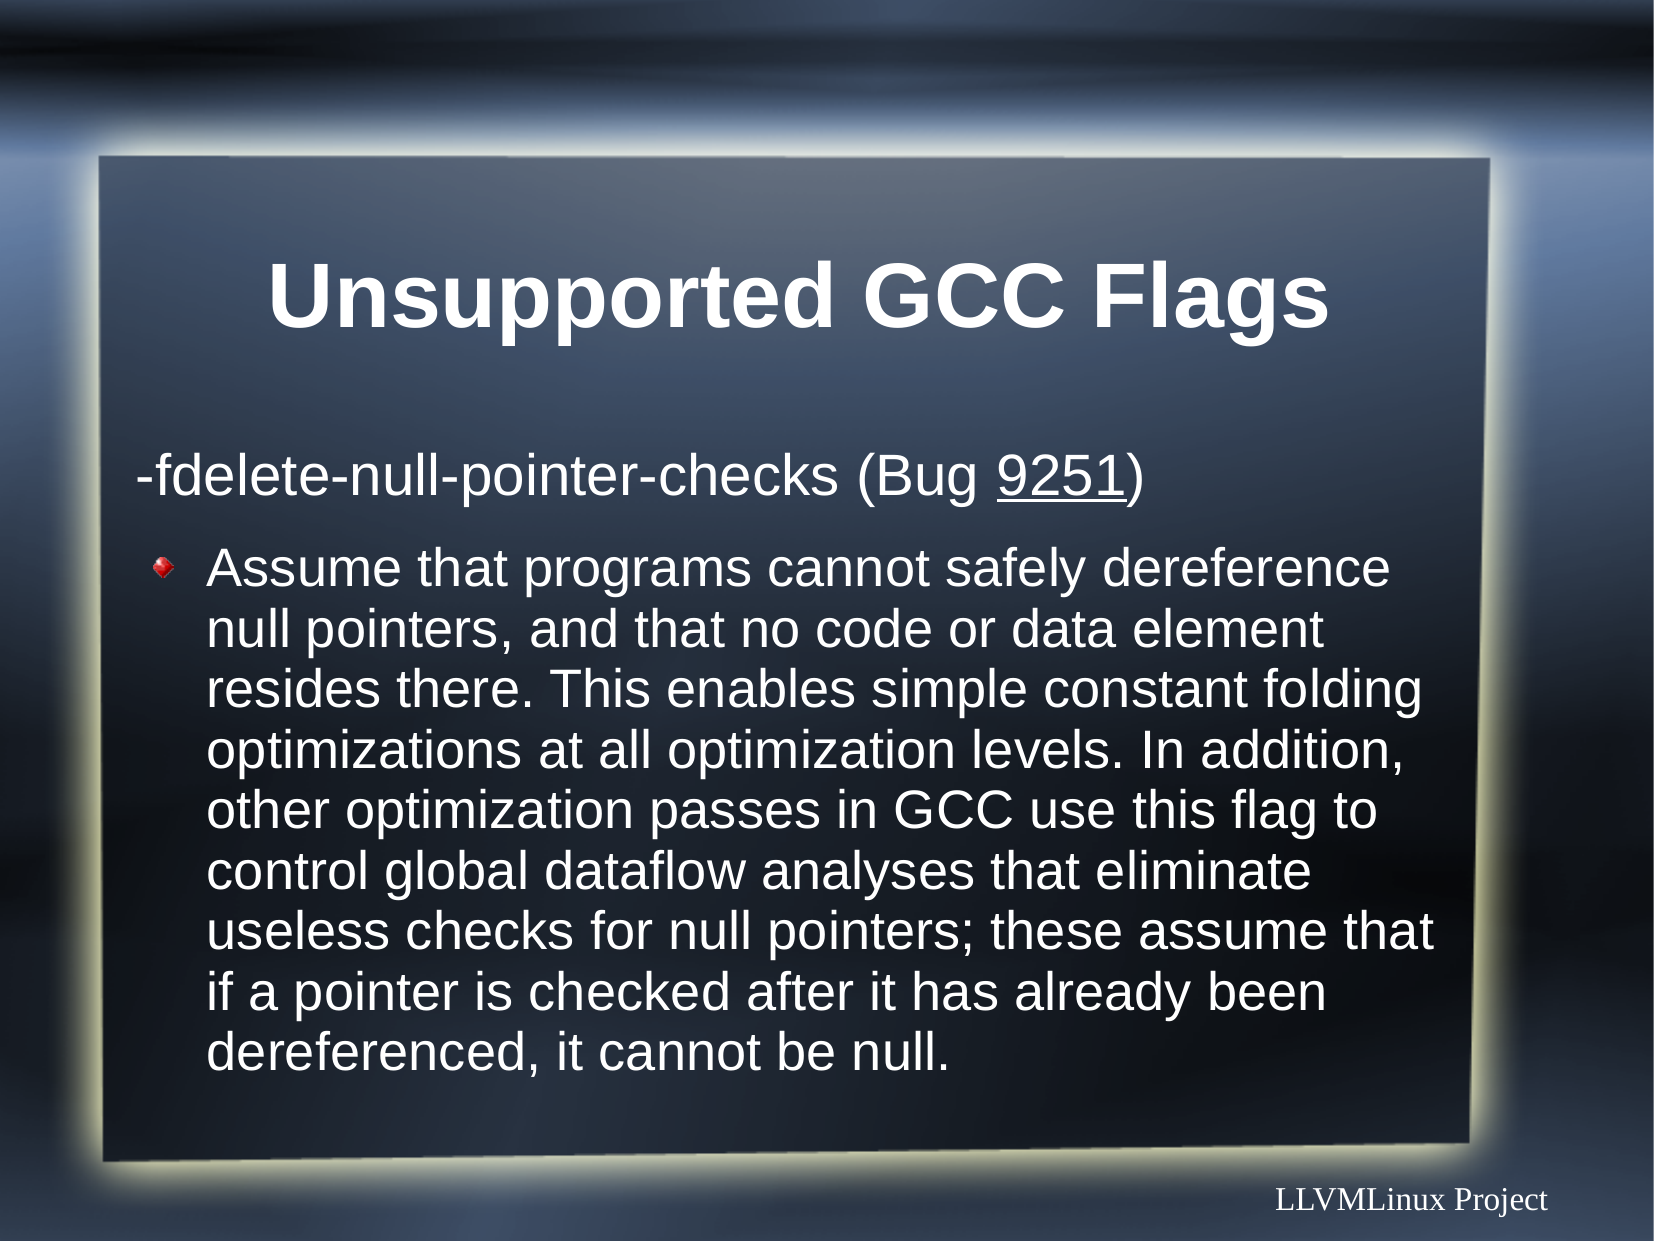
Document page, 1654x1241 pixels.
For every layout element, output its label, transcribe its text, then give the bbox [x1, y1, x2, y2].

list -fdelete-null-pointer-checks (Bug 9251) Assume that programs cannot safely dereference null pointers, and that no code or data element resides there. This enables simple constant folding optimizations at all optimization levels. In addition, other optimization passes in GCC use this flag to control global dataflow analyses that eliminate useless checks for null pointers; these assume that if a pointer is checked after it has already been dereferenced, it cannot be null. [135, 442, 1447, 1241]
picture [0, 0, 1654, 1241]
title Unsupported GCC Flags [124, 177, 1477, 414]
